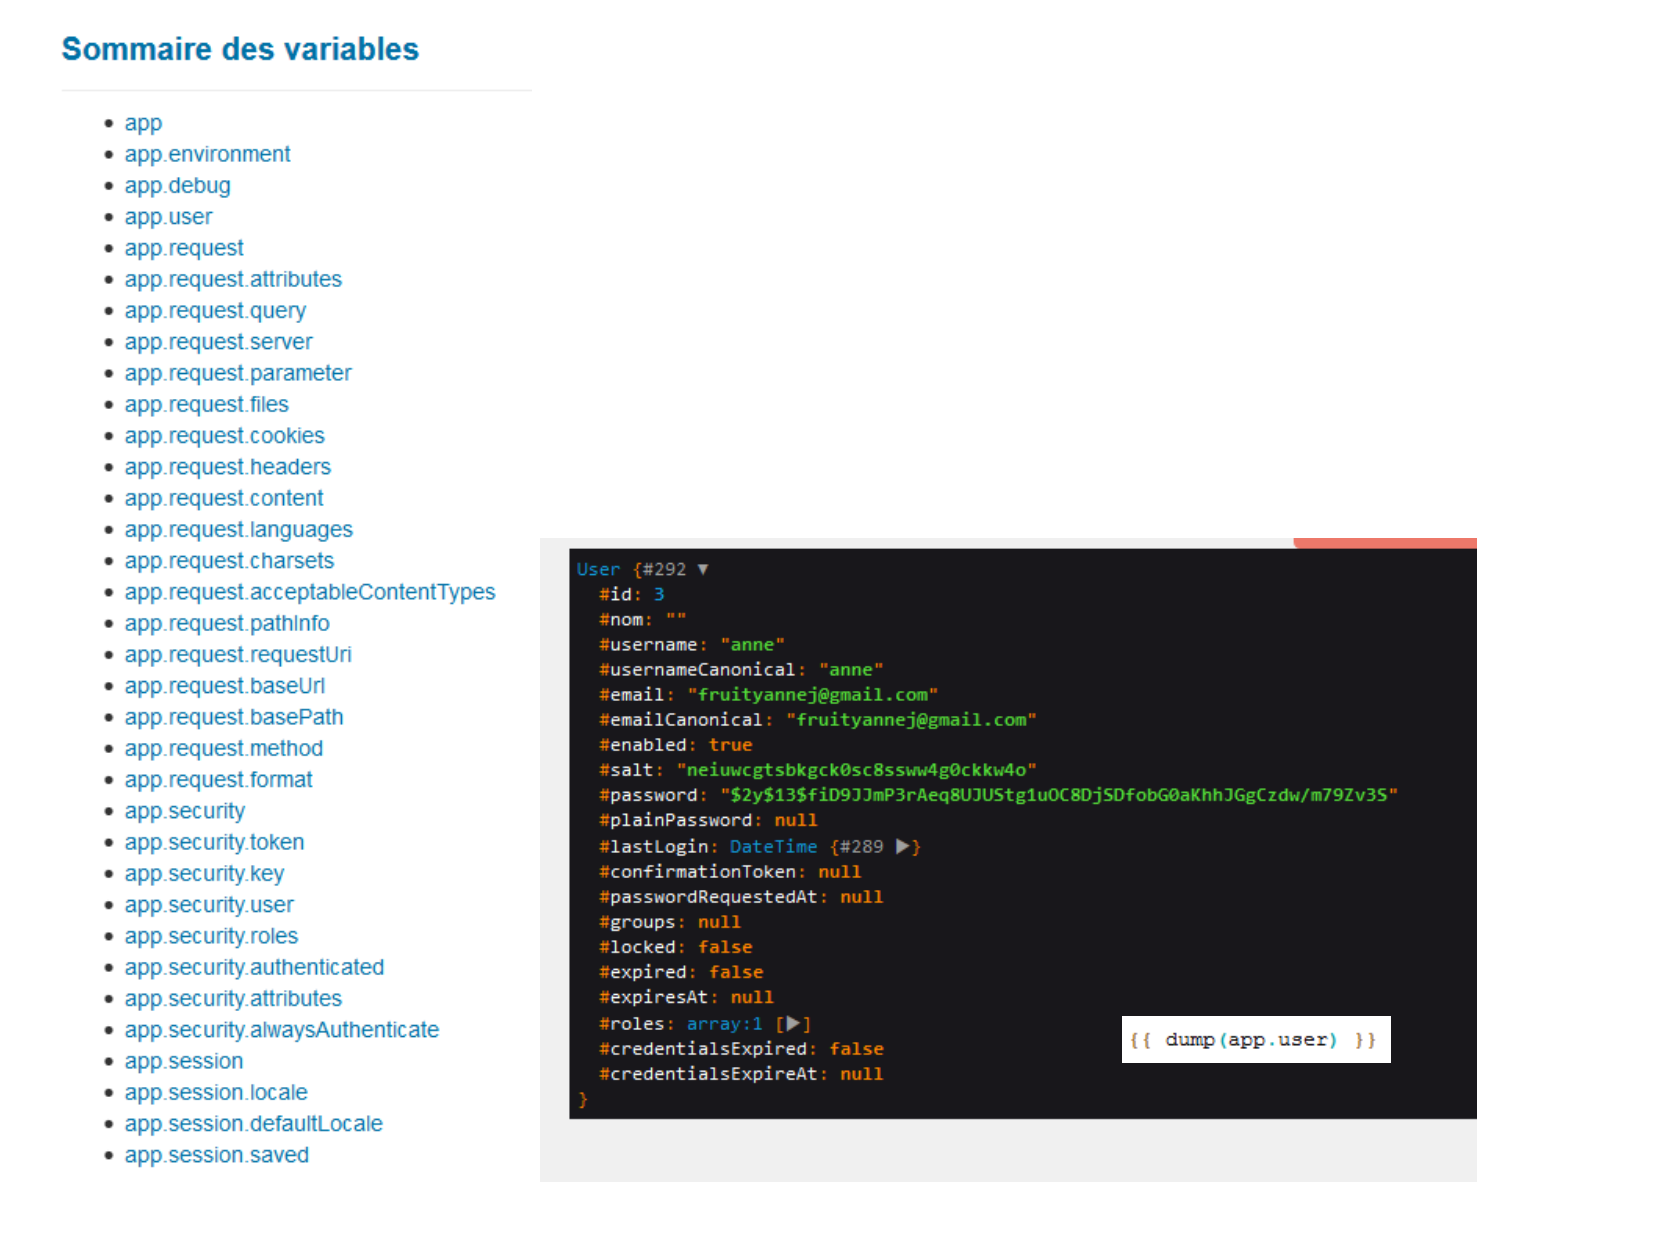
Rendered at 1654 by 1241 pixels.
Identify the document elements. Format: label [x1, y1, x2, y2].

picture [34, 29, 532, 1183]
picture [540, 538, 1477, 1182]
